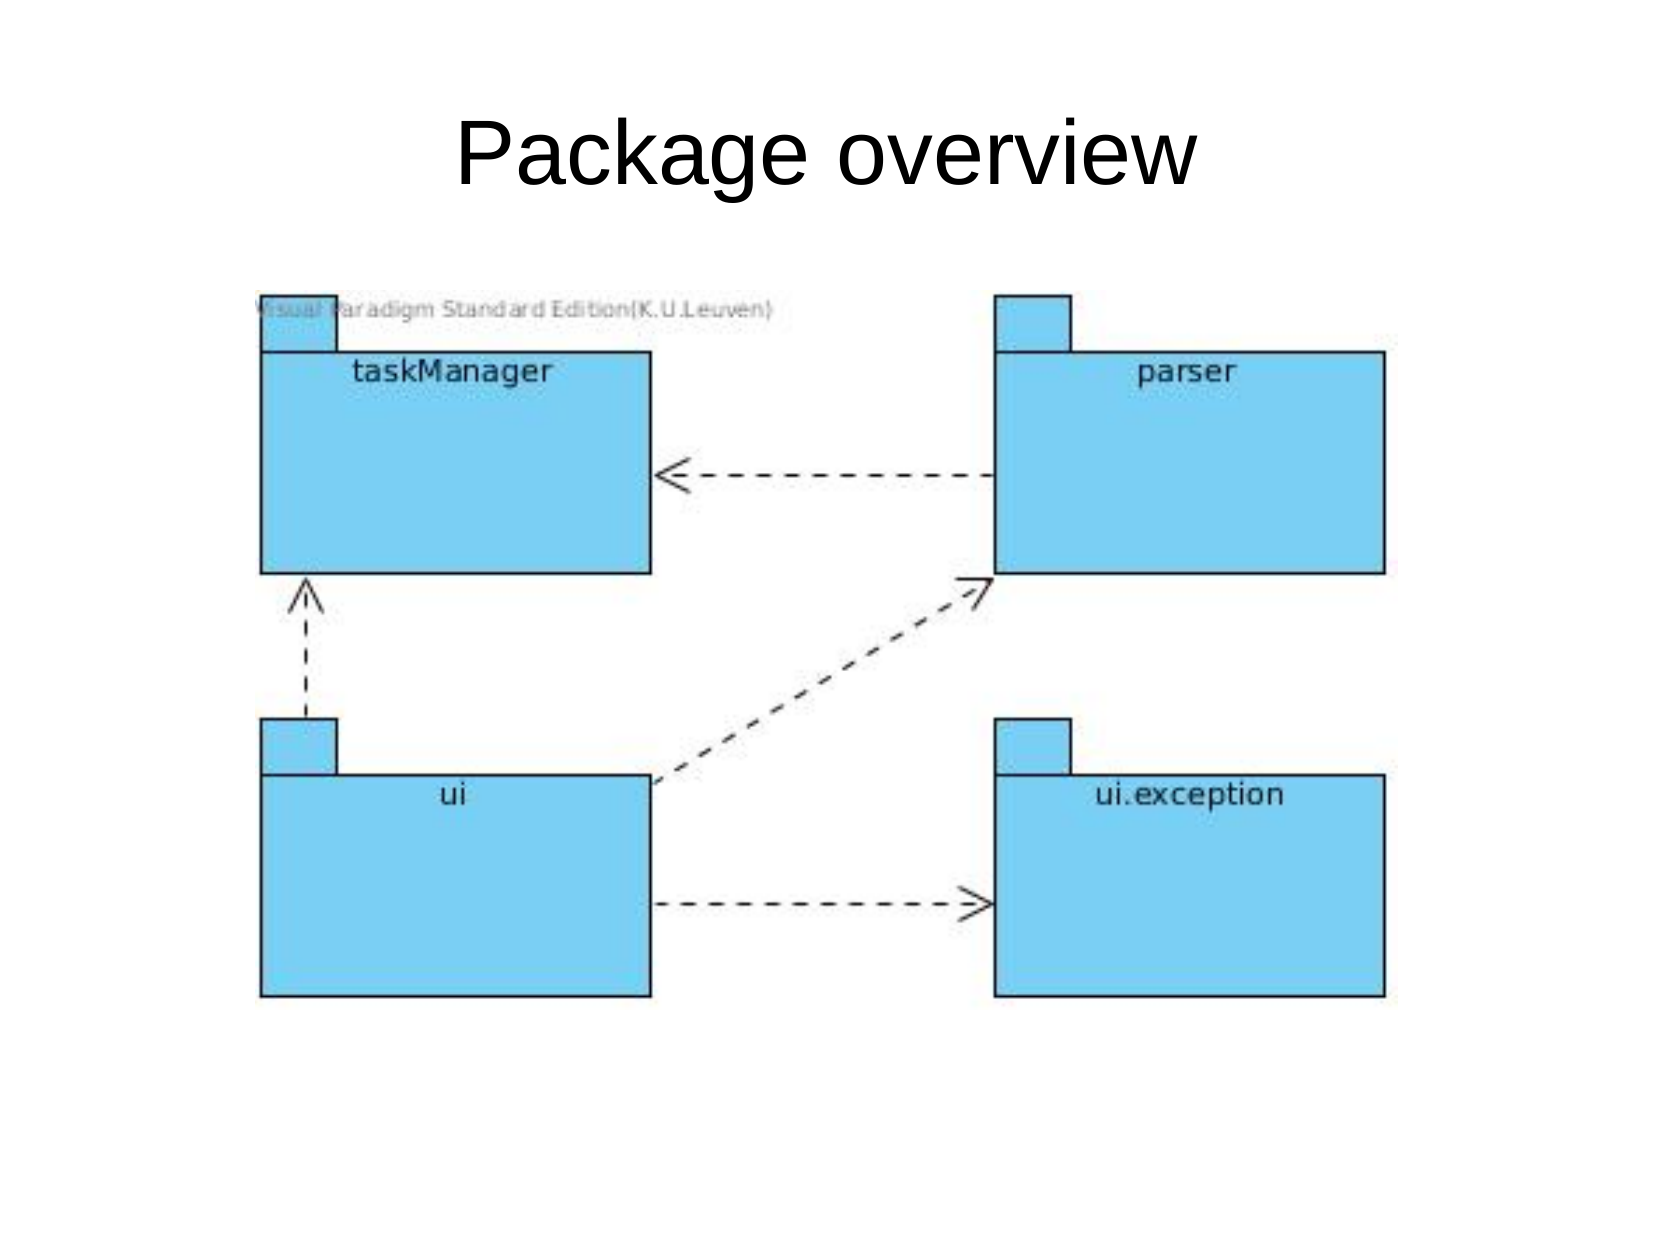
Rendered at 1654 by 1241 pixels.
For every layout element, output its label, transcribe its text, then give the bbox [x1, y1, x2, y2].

title Package overview [82, 49, 1571, 257]
picture [255, 290, 1398, 1010]
